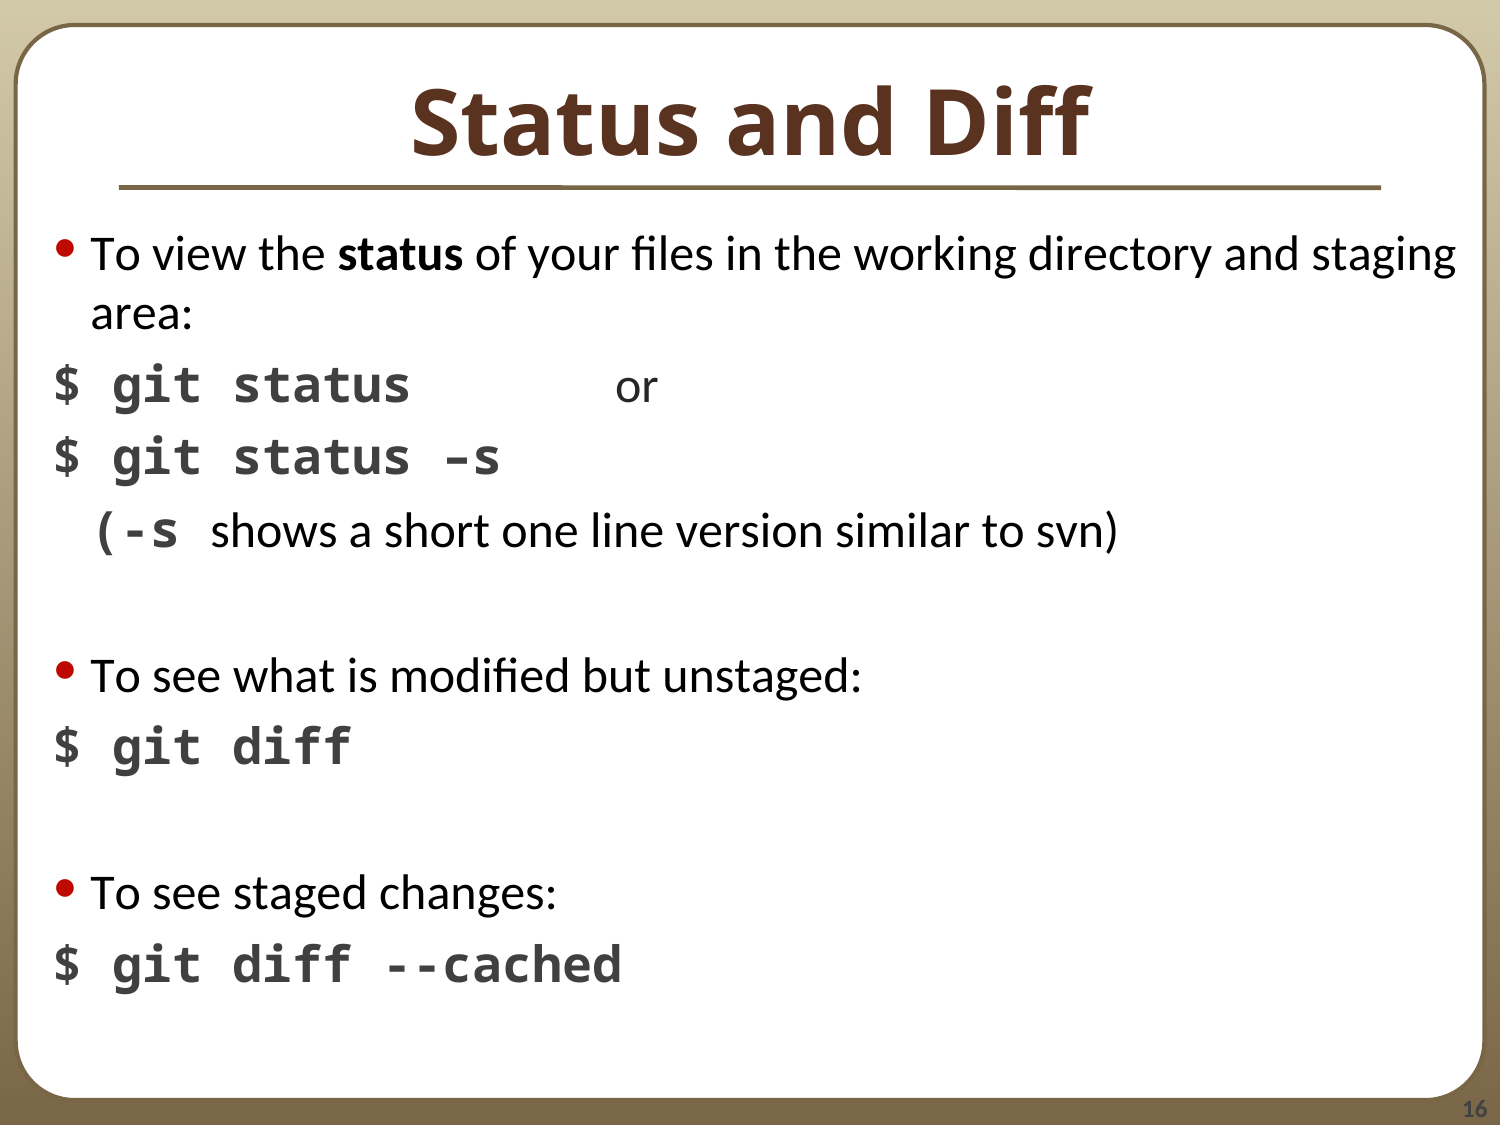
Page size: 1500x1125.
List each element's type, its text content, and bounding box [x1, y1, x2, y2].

list To view the status of your files in the working directory and staging area: $ git status or $ git status –s (-s shows a short one line version similar to svn) To see what is modified but unstaged: $ git diff To see staged changes: $ git diff --cached [0, 212, 1500, 1125]
title Status and Diff [0, 24, 1500, 212]
